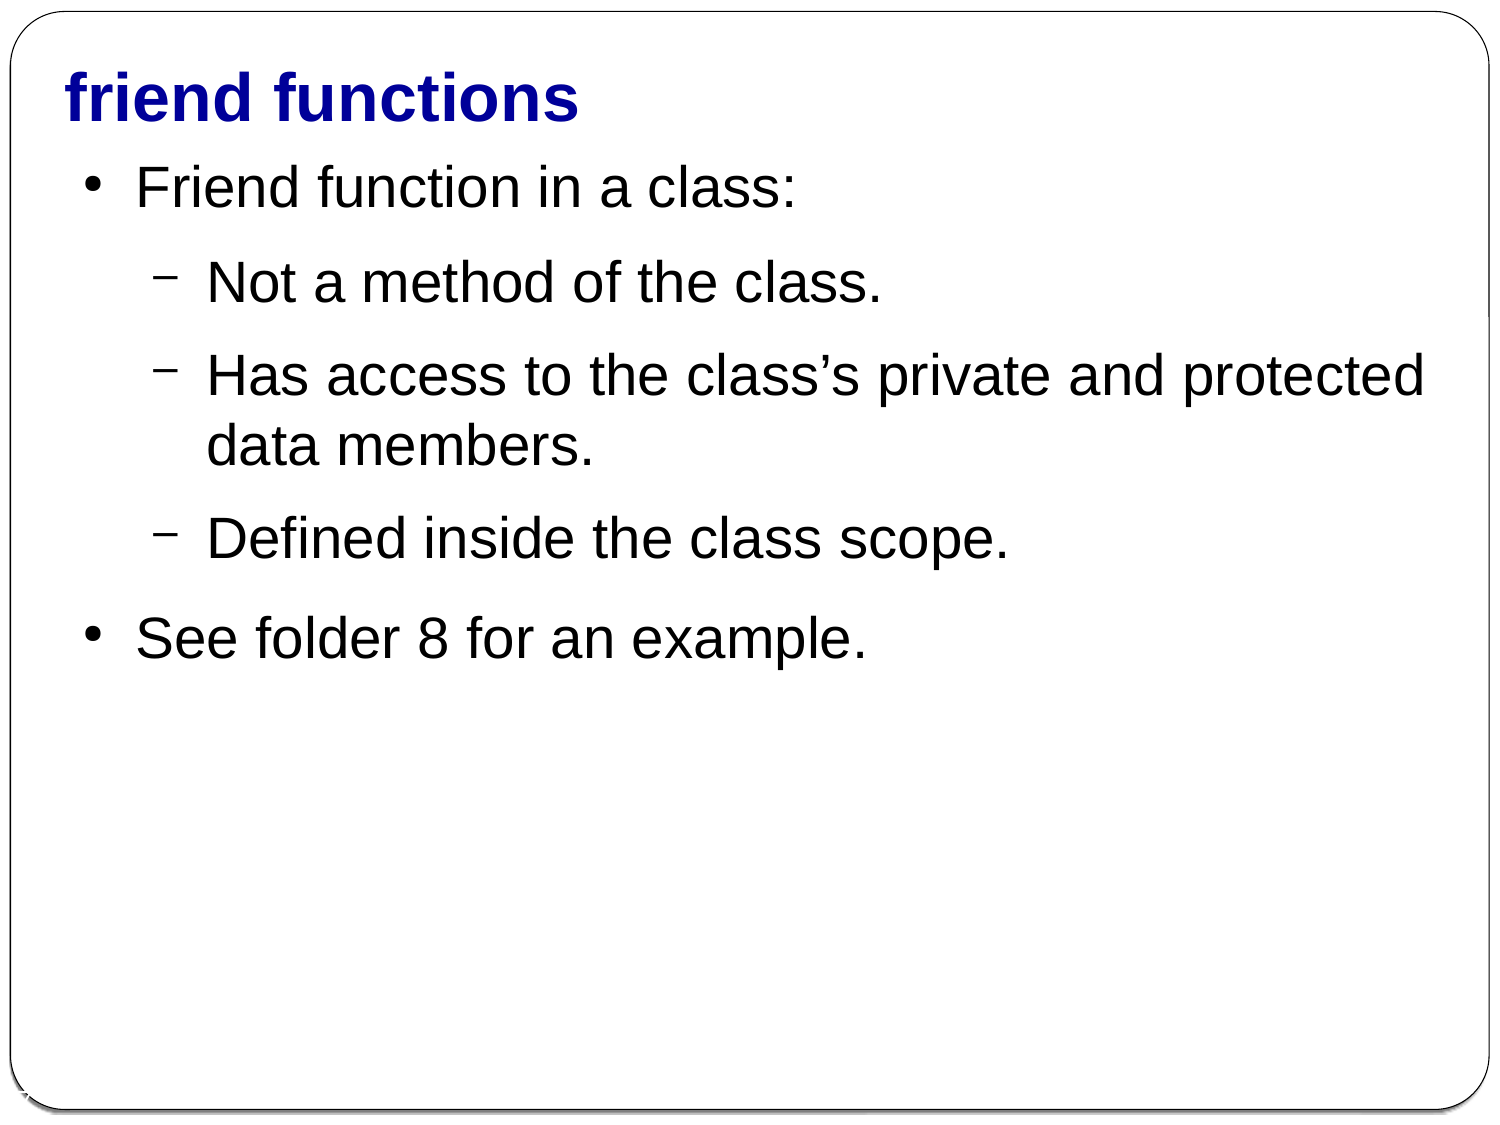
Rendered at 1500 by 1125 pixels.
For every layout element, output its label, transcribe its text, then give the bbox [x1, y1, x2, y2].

list Friend function in a class: Not a method of the class. Has access to the class’s private and protected data members. Defined inside the class scope. See folder 8 for an example. [50, 149, 1450, 1088]
slide_number <number> [0, 1074, 50, 1125]
title friend functions [50, 45, 1450, 149]
